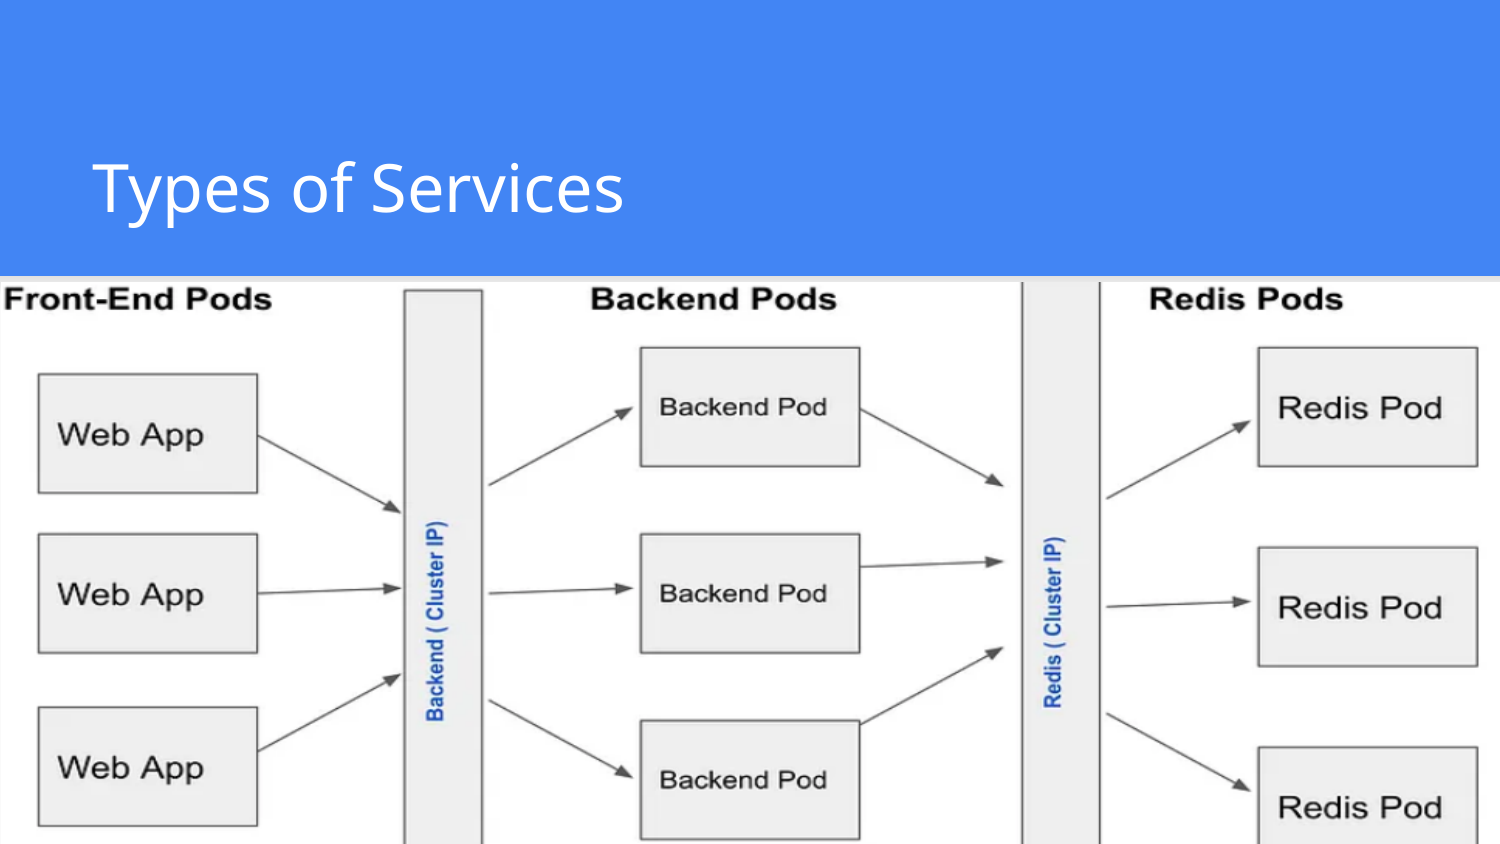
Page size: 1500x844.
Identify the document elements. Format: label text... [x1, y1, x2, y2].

title Types of Services [77, 121, 1427, 248]
picture [1, 282, 1500, 844]
